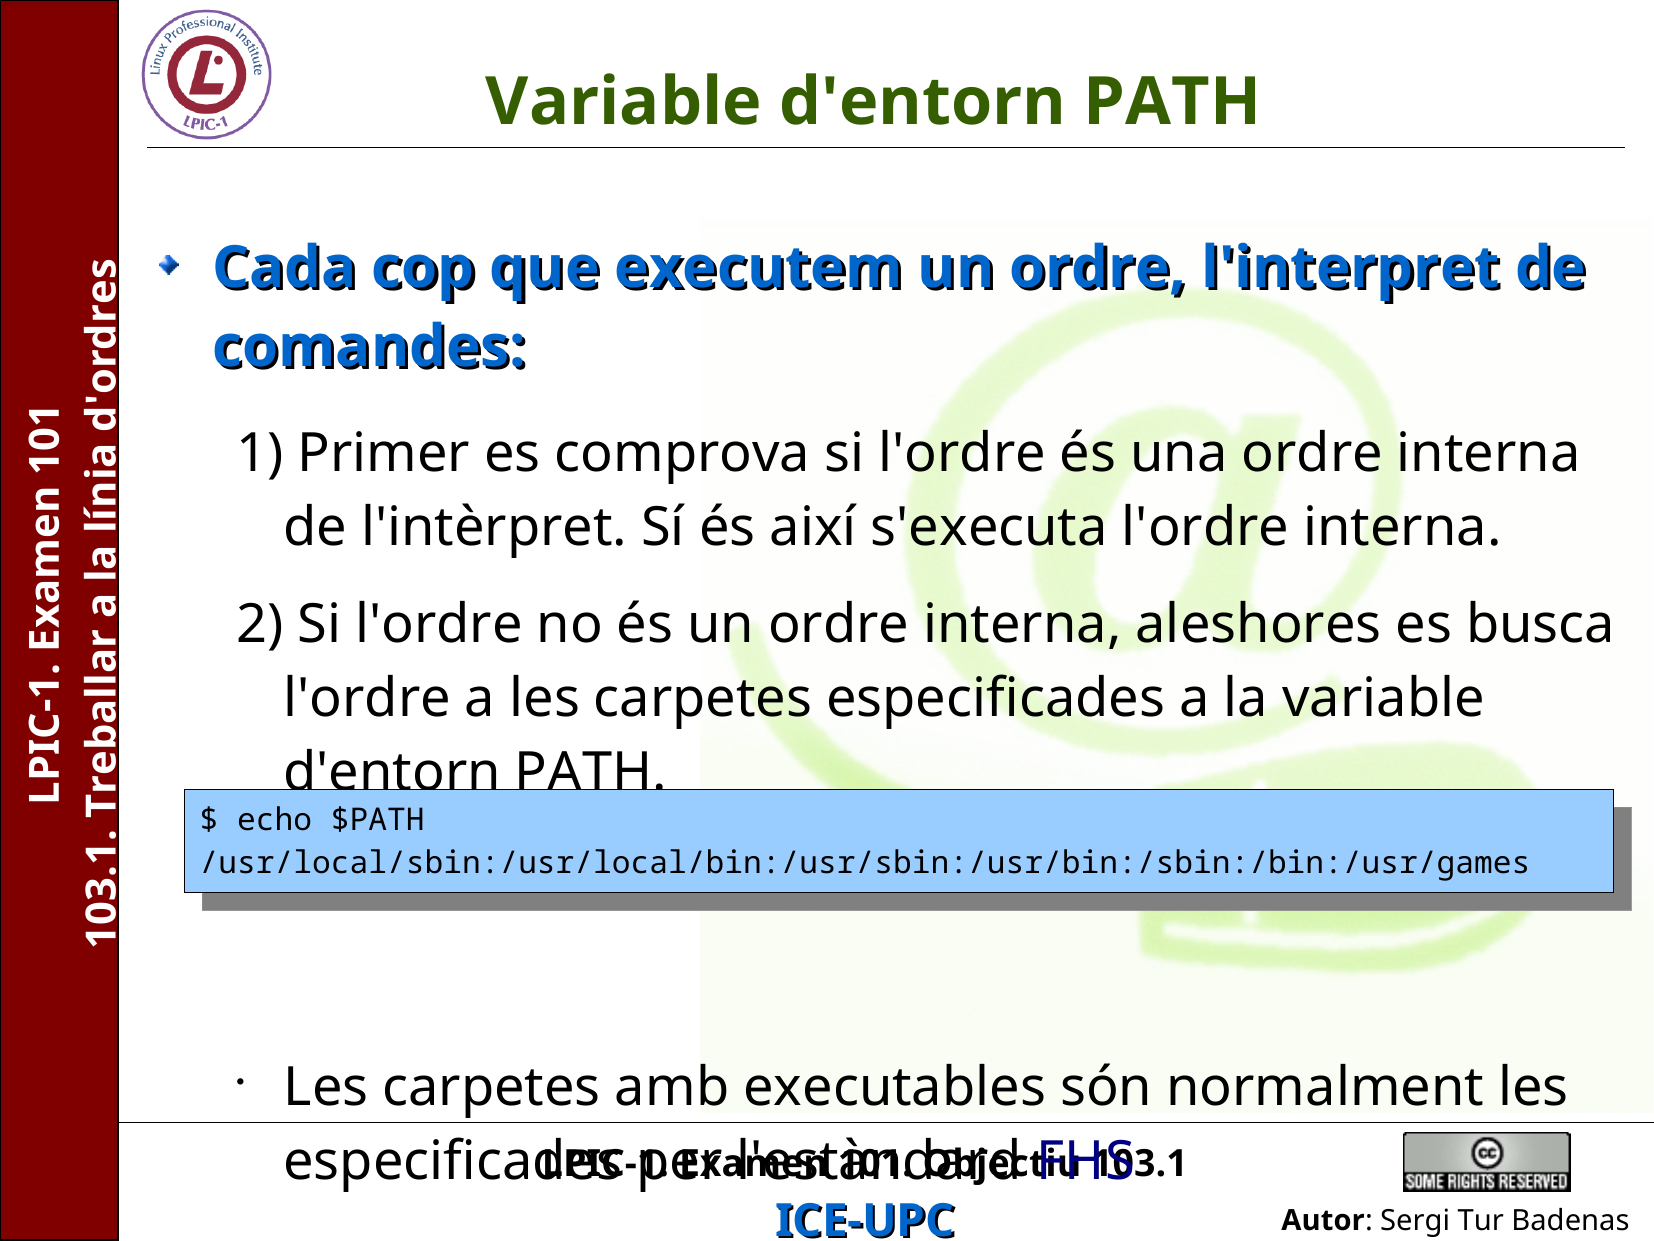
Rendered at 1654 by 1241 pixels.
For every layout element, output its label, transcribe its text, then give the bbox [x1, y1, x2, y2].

picture [1312, 1097, 1325, 1102]
picture [700, 217, 1654, 1113]
picture [868, 1097, 882, 1102]
picture [1095, 1097, 1109, 1102]
picture [135, 5, 277, 56]
text_box $ echo $PATH /usr/local/sbin:/usr/local/bin:/usr/sbin:/usr/bin:/sbin:/bin:/usr/games [184, 789, 1614, 893]
list Cada cop que executem un ordre, l'interpret de comandes: Primer es comprova si l'ordre és una ordre interna de l'intèrpret. Sí és així s'executa l'ordre interna. Si l'ordre no és un ordre interna, aleshores es busca l'ordre a les carpetes especificades a la variable d'entorn PATH. Les carpetes amb executables són normalment les especificades per l'estàndard FHS [141, 225, 1630, 1097]
picture [918, 1097, 931, 1102]
picture [953, 1097, 966, 1102]
picture [707, 1097, 720, 1102]
title Variable d'entorn PATH [129, 56, 1619, 141]
picture [1208, 1097, 1222, 1102]
picture [1403, 1132, 1571, 1192]
